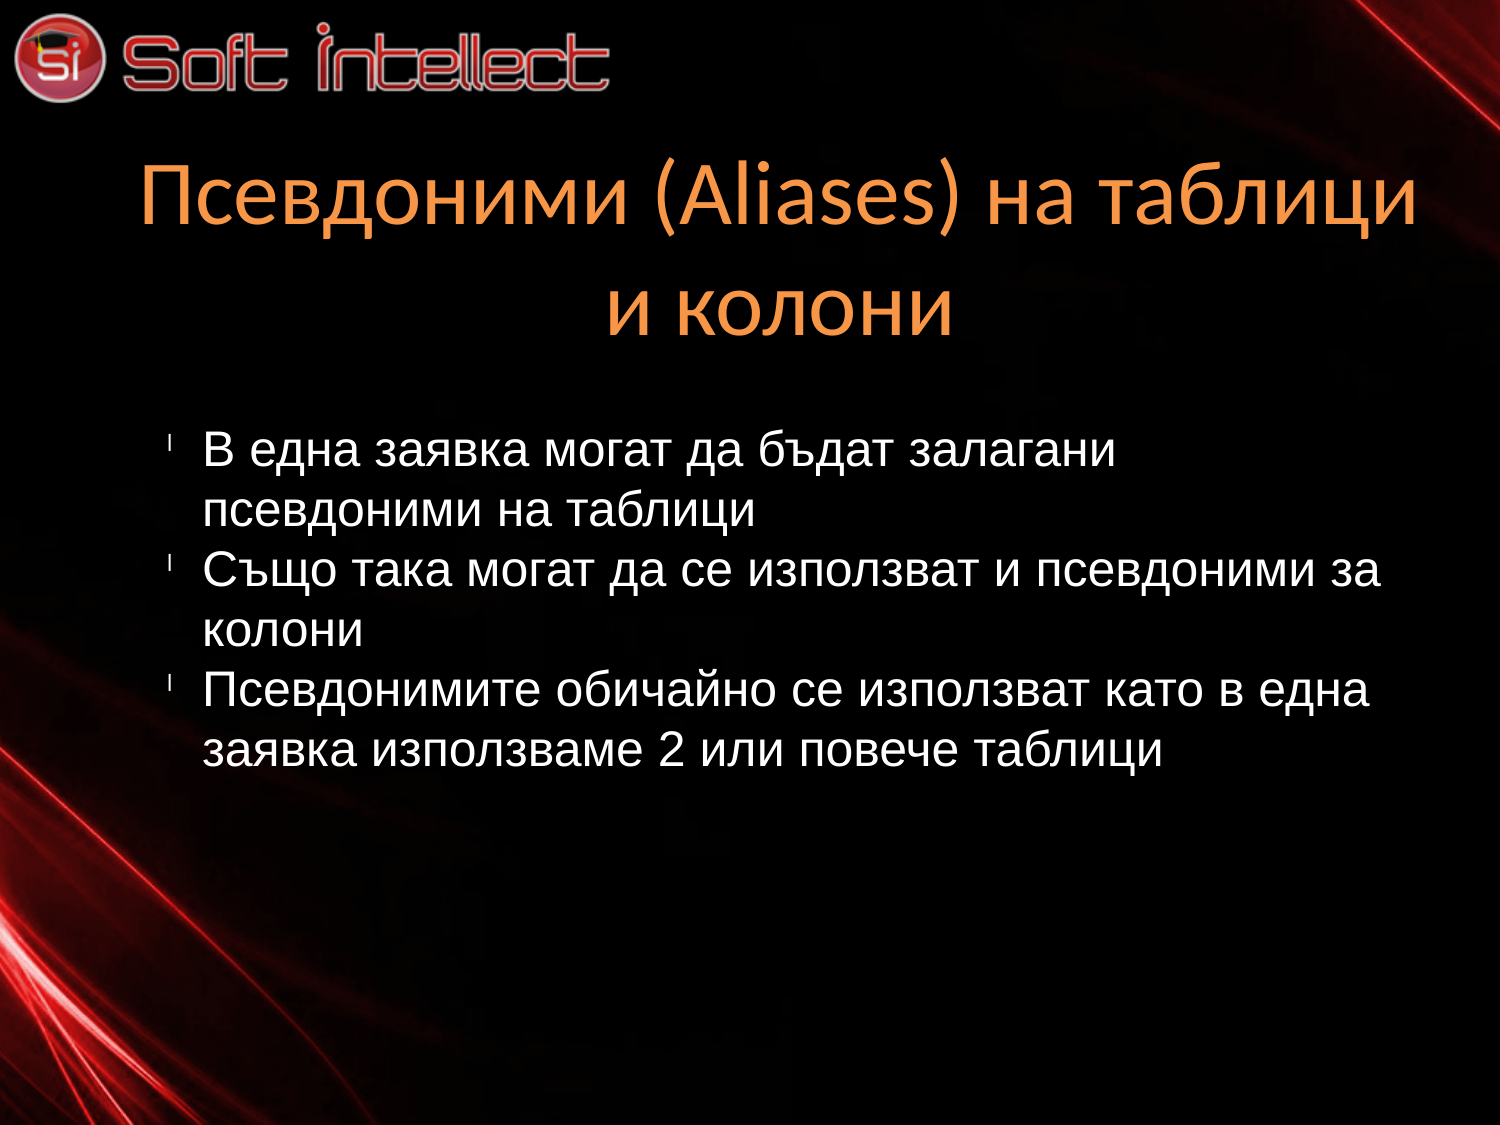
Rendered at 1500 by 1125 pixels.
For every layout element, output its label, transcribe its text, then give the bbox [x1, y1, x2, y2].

text_box Псевдоними (Aliases) на таблици и колони [105, 149, 1455, 337]
picture [0, 0, 1500, 1125]
text_box В една заявка могат да бъдат залагани псевдоними на таблици Също така могат да се използват и псевдоними за колони Псевдонимите обичайно се използват като в една заявка използваме 2 или повече таблици [151, 408, 1402, 1125]
